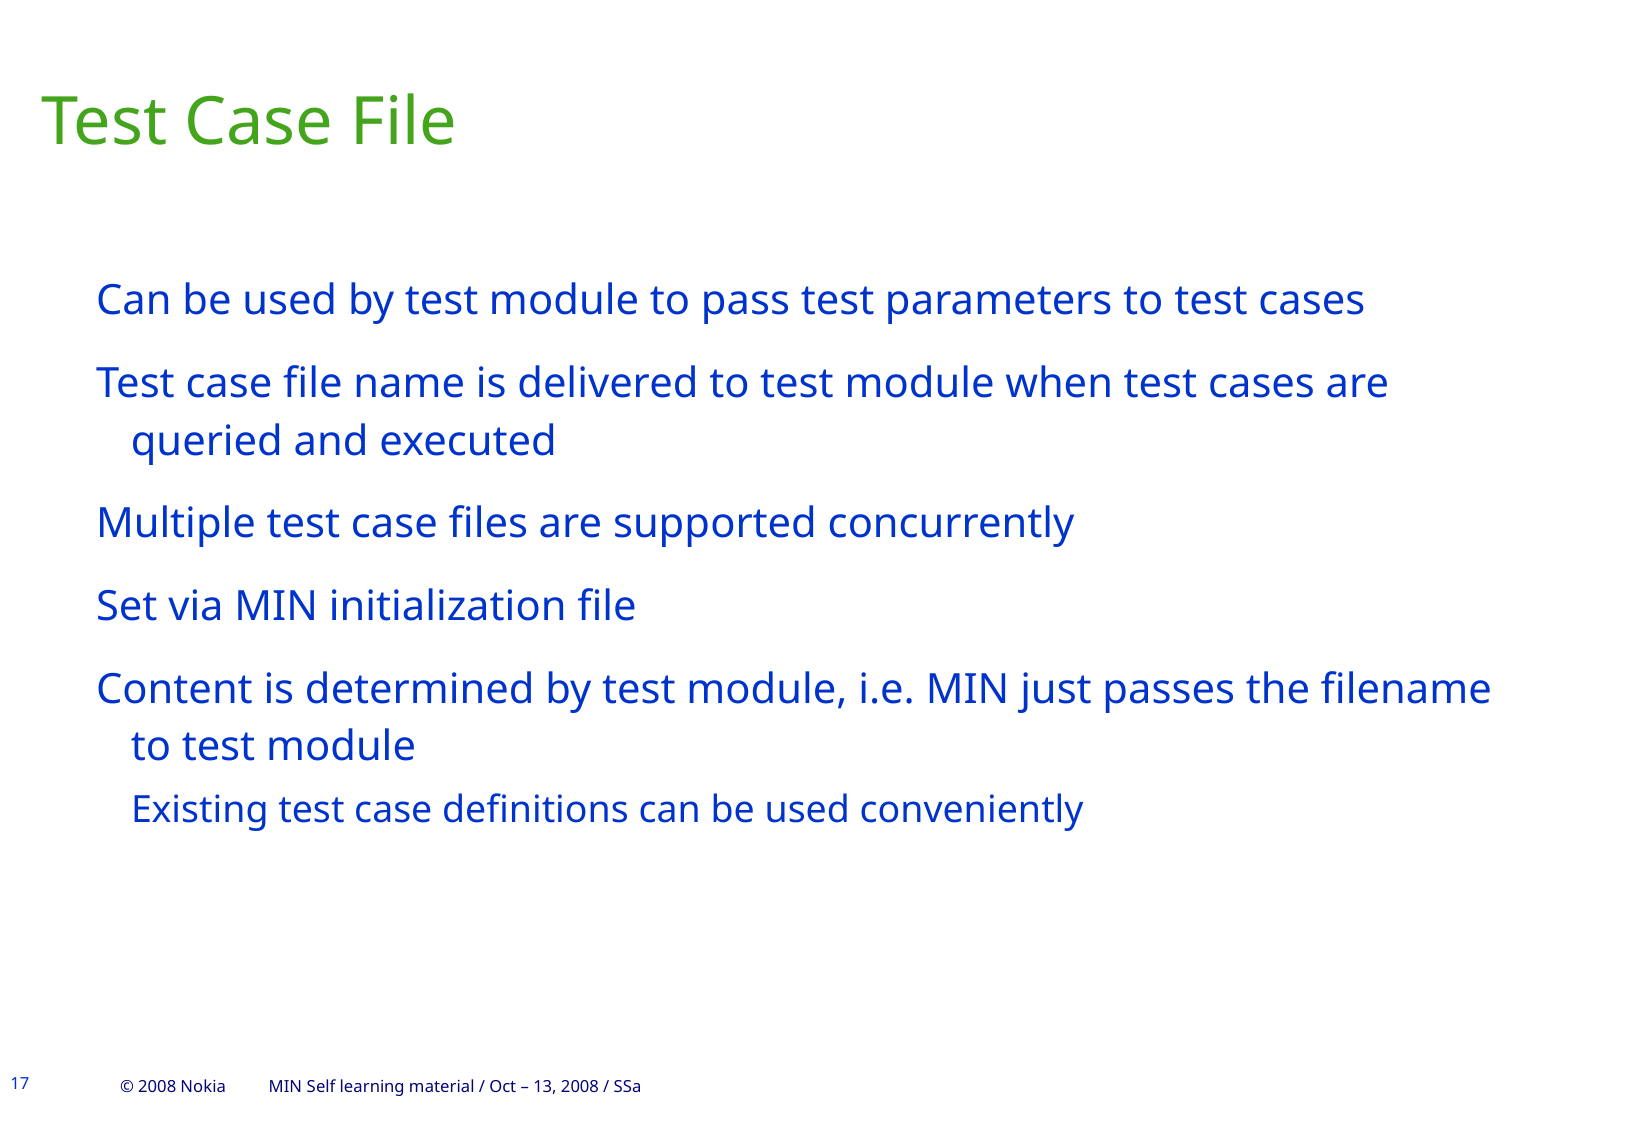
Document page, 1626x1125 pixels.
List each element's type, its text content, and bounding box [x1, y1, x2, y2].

list Can be used by test module to pass test parameters to test cases Test case file name is delivered to test module when test cases are queried and executed Multiple test case files are supported concurrently Set via MIN initialization file Content is determined by test module, i.e. MIN just passes the filename to test module Existing test case definitions can be used conveniently [81, 262, 1544, 1006]
title Test Case File [41, 70, 1504, 174]
